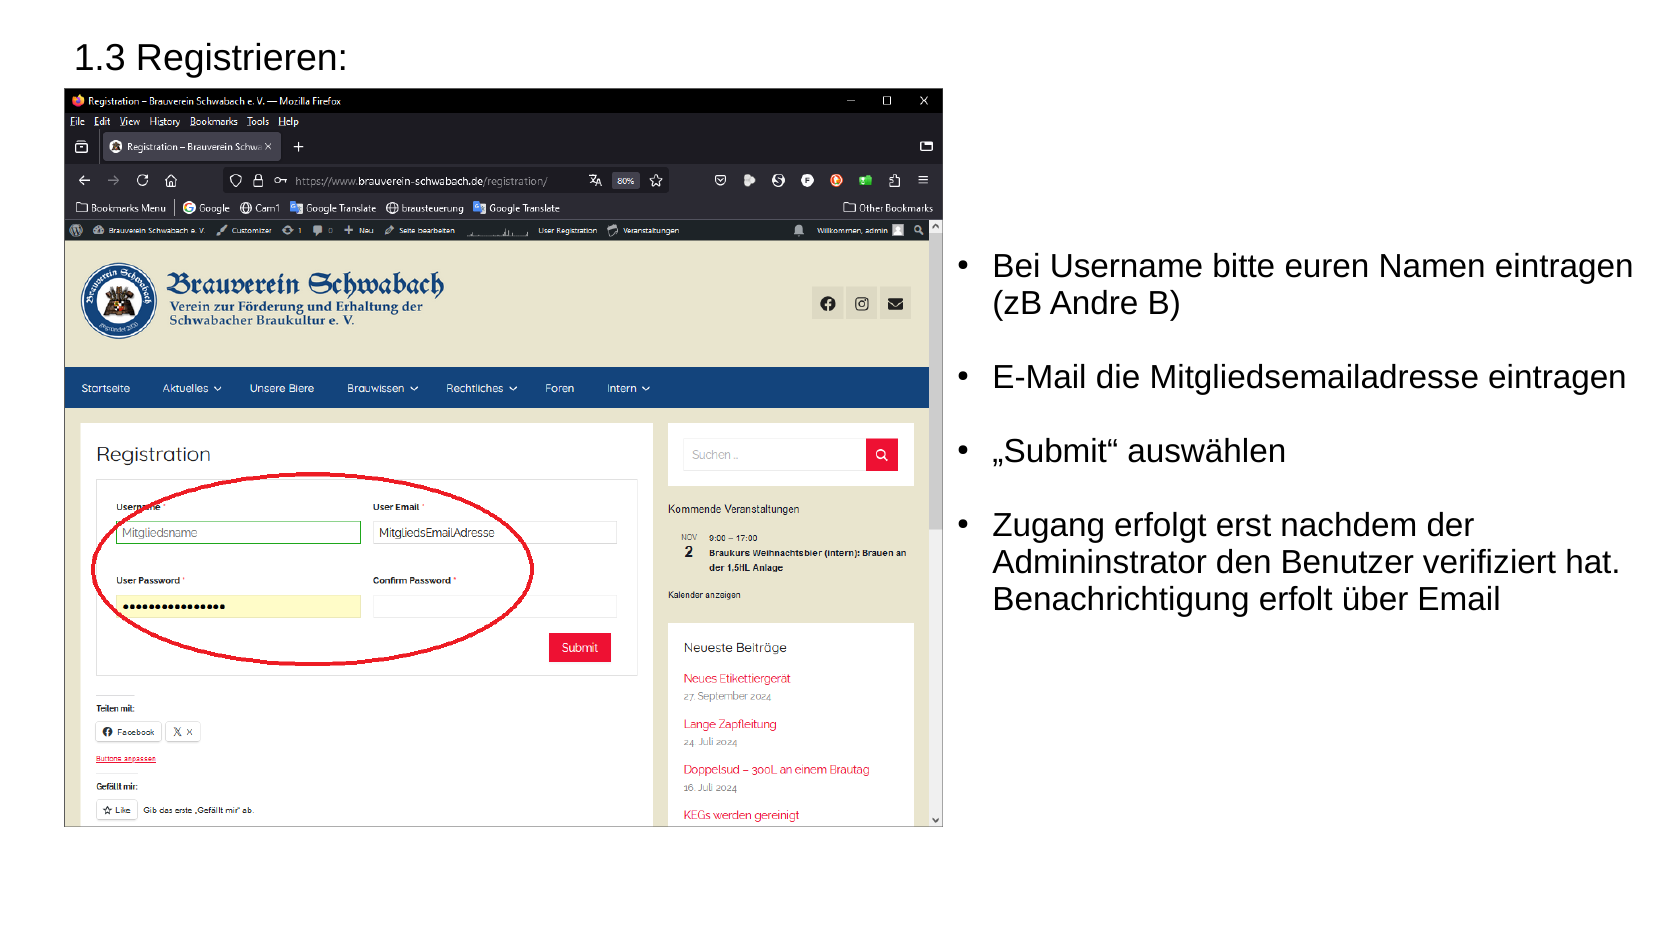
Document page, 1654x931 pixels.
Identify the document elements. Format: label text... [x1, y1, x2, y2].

text_box 1.3 Registrieren: [59, 29, 364, 87]
text_box Bei Username bitte euren Namen eintragen (zB Andre B) E-Mail die Mitgliedsemailadresse eintragen „Submit“ auswählen Zugang erfolgt erst nachdem der Admininstrator den Benutzer verifiziert hat. Benachrichtigung erfolt über Email [942, 239, 1652, 890]
picture [64, 88, 943, 827]
